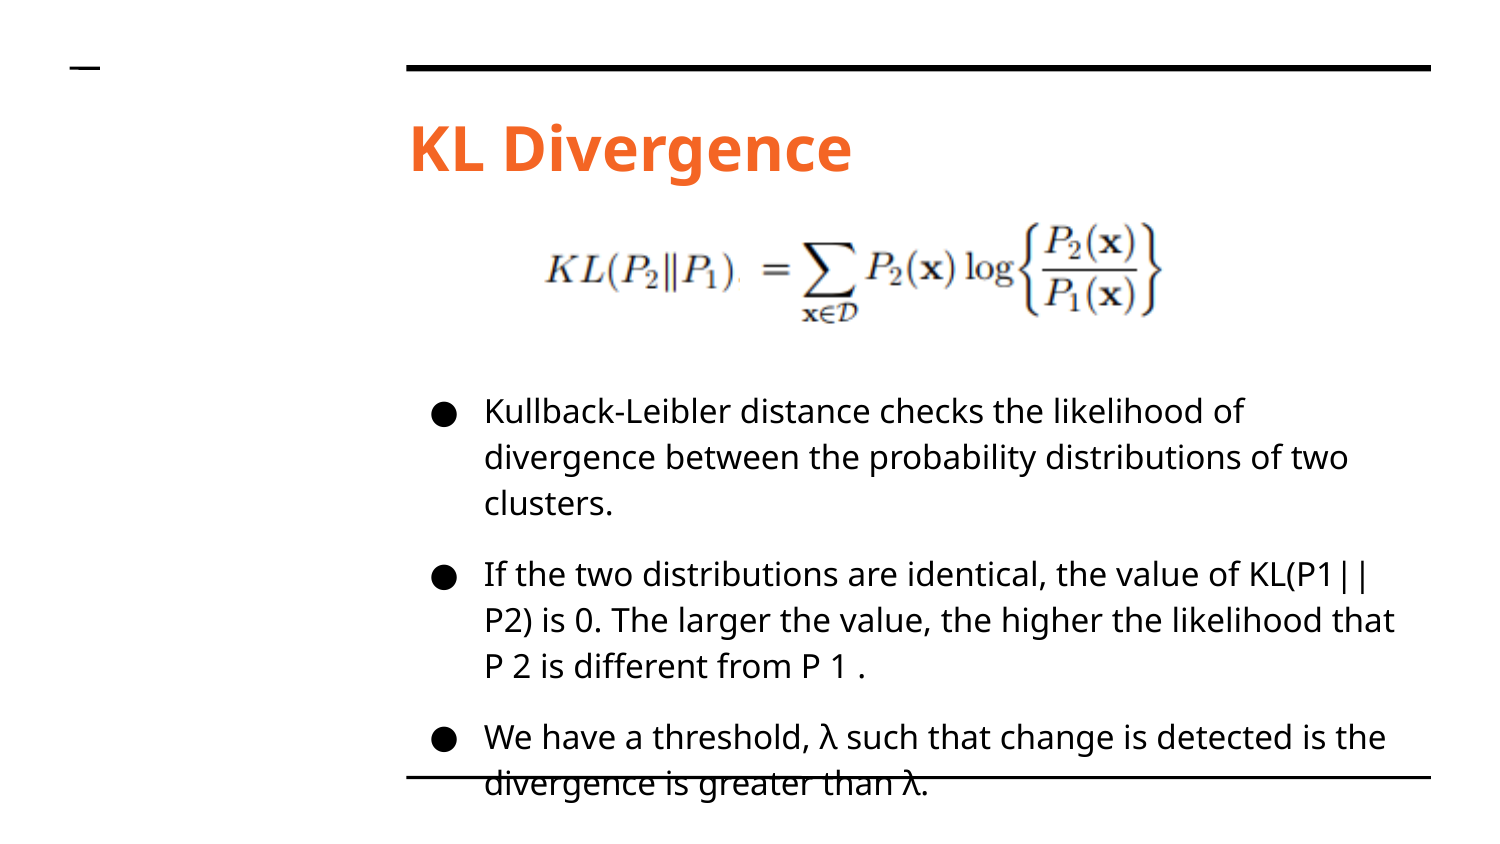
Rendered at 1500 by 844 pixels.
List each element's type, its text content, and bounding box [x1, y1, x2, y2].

list Kullback-Leibler distance checks the likelihood of divergence between the probability distributions of two clusters. If the two distributions are identical, the value of KL(P1||P2) is 0. The larger the value, the higher the likelihood that P 2 is different from P 1 . We have a threshold, λ such that change is detected is the divergence is greater than λ. [393, 369, 1431, 756]
picture [541, 207, 1186, 336]
title KL Divergence [393, 94, 1431, 199]
